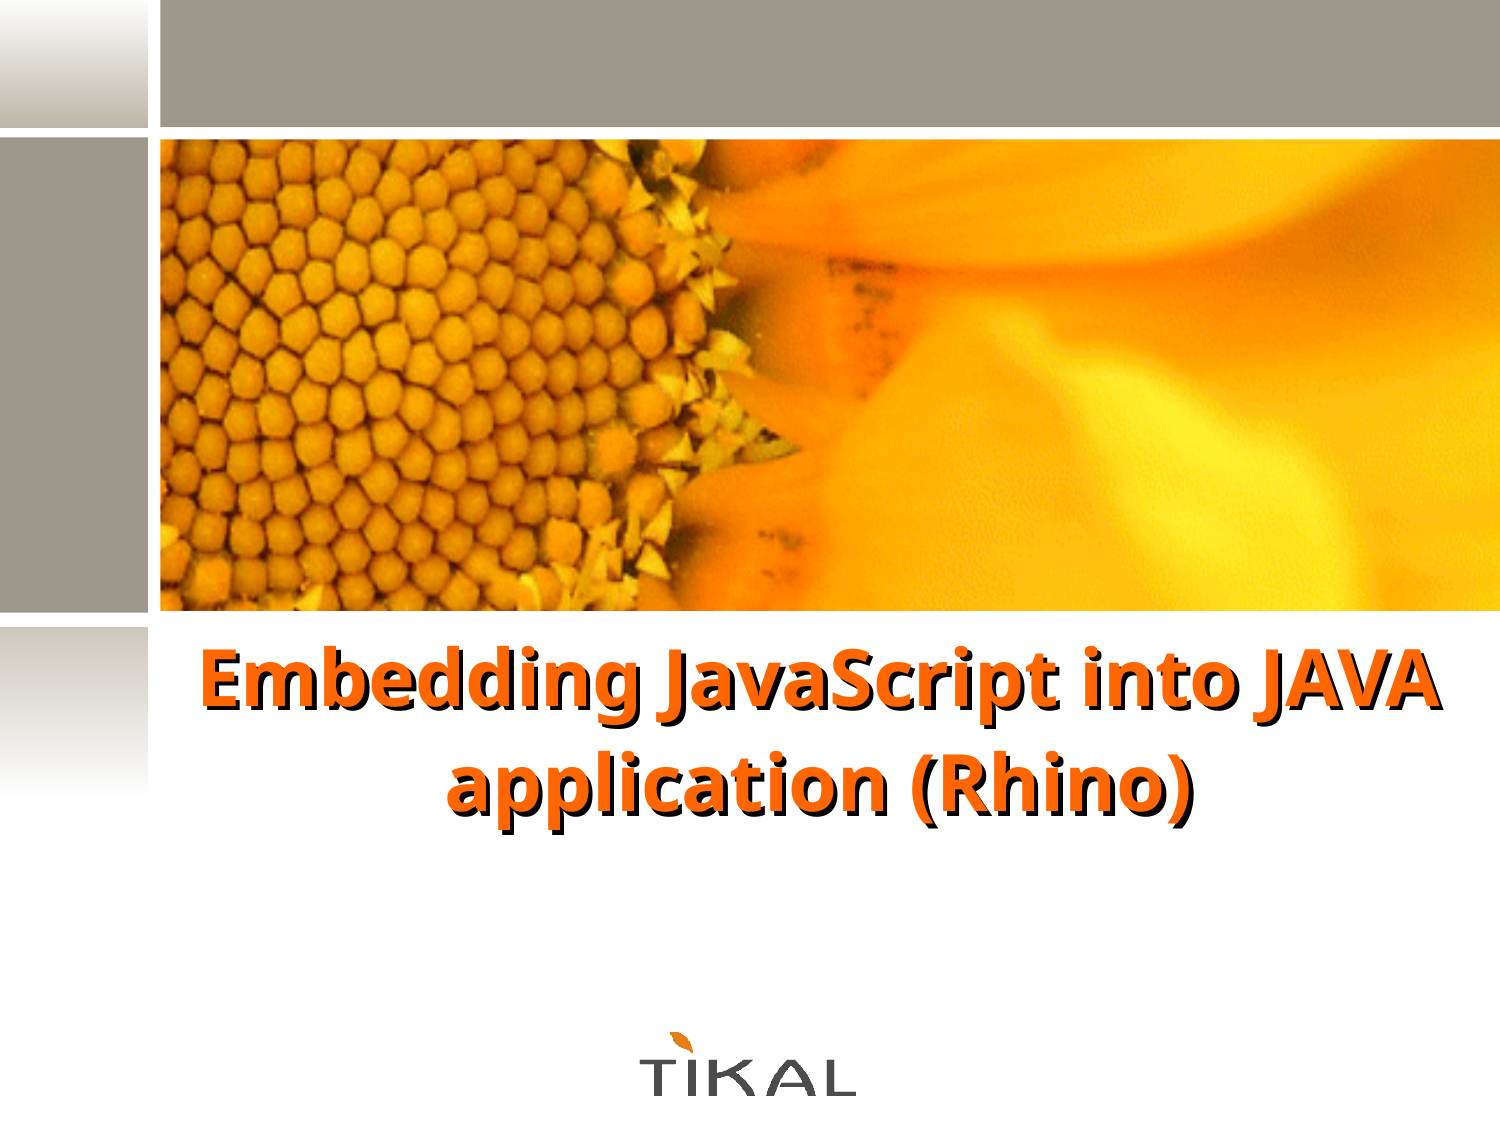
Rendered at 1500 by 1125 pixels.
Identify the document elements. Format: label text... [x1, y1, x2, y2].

title Embedding JavaScript into JAVA application (Rhino) [150, 630, 1488, 932]
picture [622, 1003, 873, 1124]
picture [160, 139, 1500, 611]
